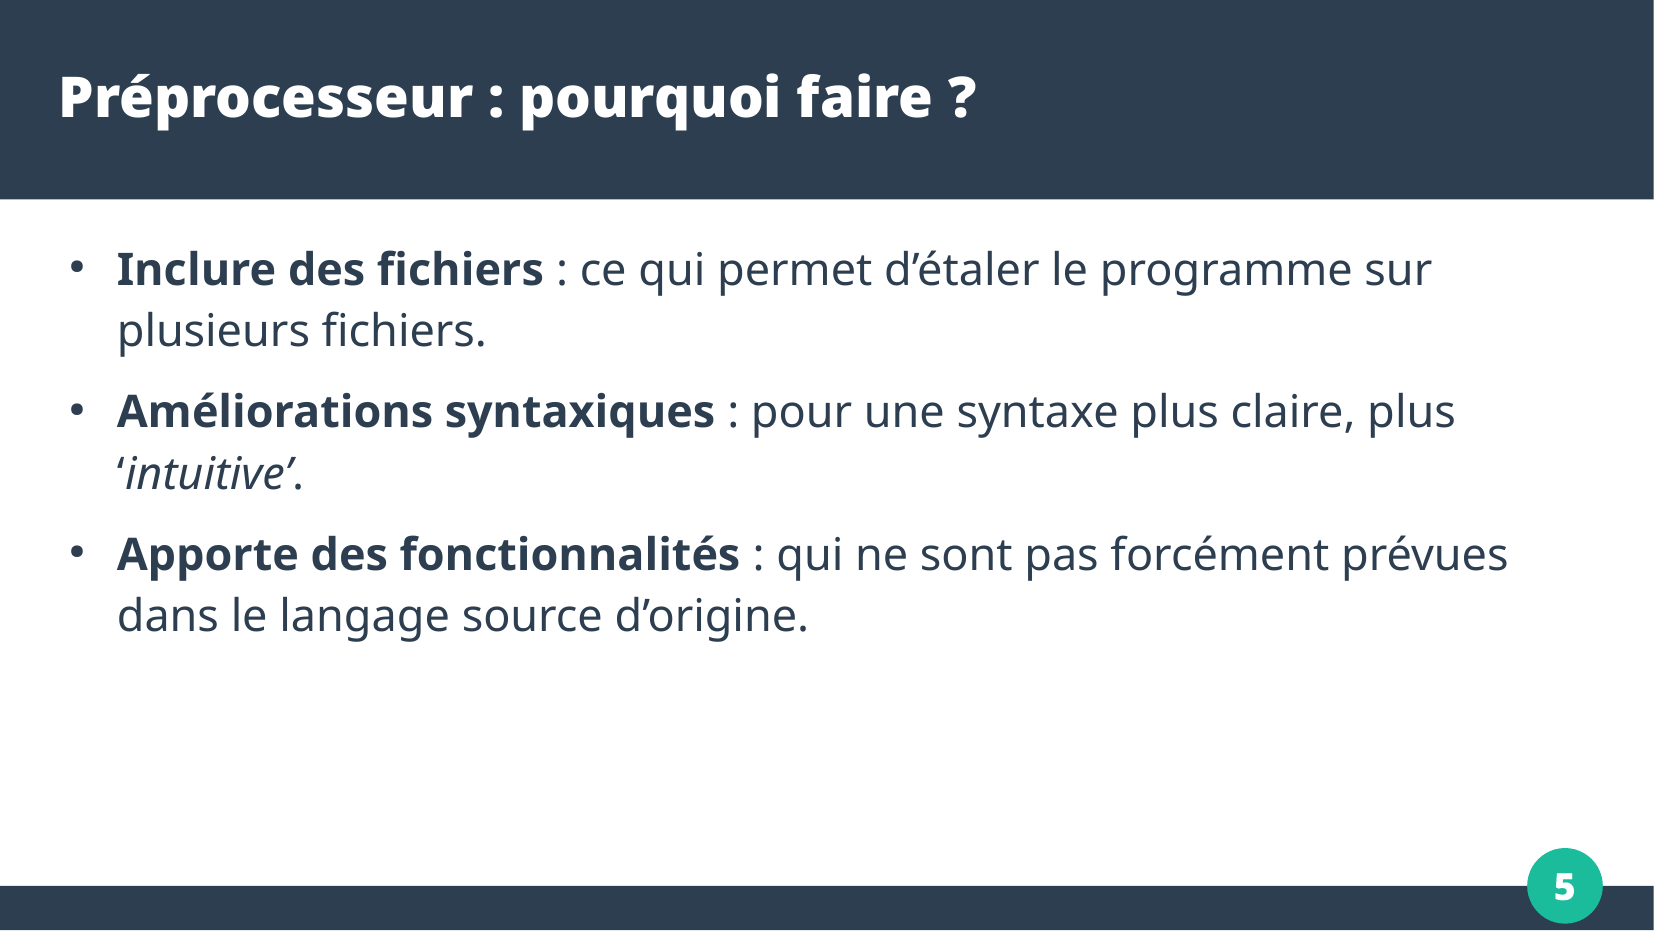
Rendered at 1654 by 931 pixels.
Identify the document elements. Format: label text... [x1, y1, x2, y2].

list Inclure des fichiers : ce qui permet d’étaler le programme sur plusieurs fichiers. Améliorations syntaxiques : pour une syntaxe plus claire, plus ‘intuitive’. Apporte des fonctionnalités : qui ne sont pas forcément prévues dans le langage source d’origine. [53, 237, 1589, 650]
title Préprocesseur : pourquoi faire ? [59, 37, 1595, 156]
